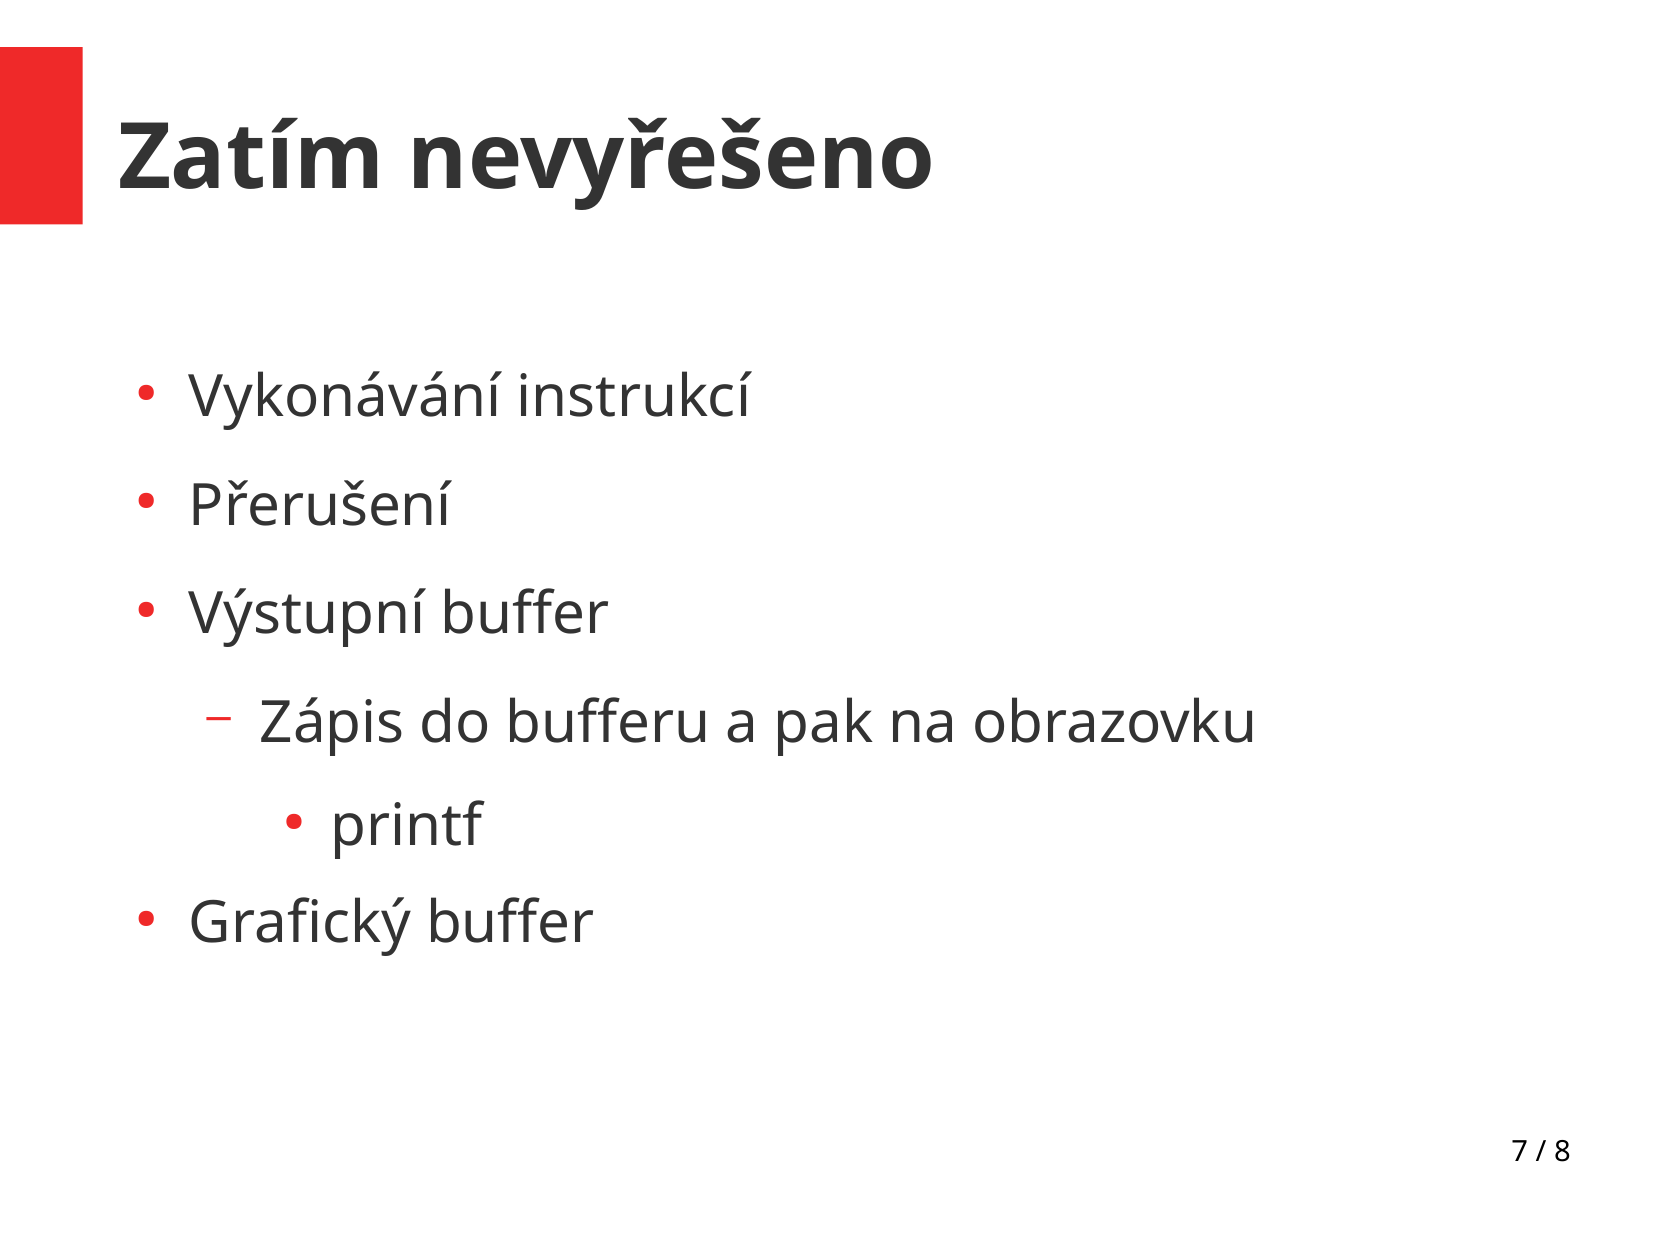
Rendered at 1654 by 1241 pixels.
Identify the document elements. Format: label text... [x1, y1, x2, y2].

list Vykonávání instrukcí Přerušení Výstupní buffer Zápis do bufferu a pak na obrazovku printf Grafický buffer [118, 354, 1536, 1074]
title Zatím nevyřešeno [118, 49, 1571, 257]
